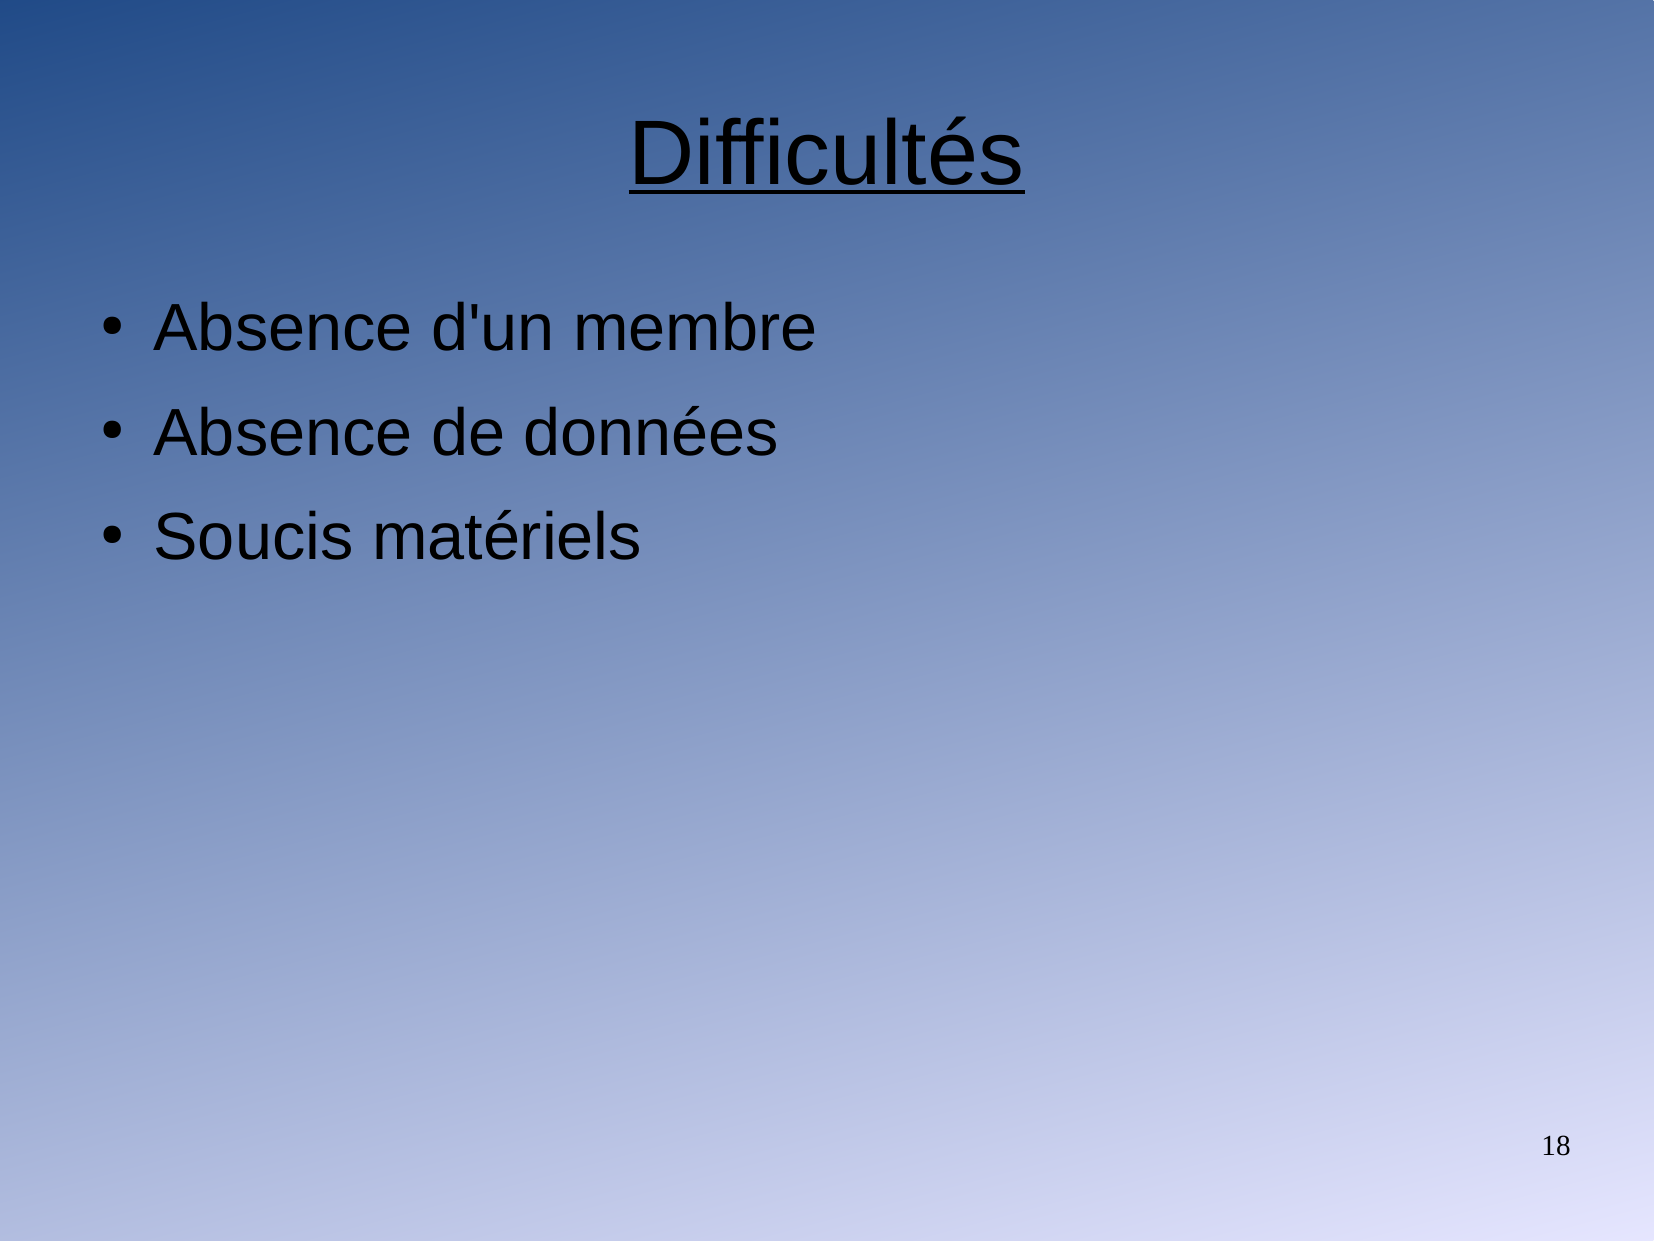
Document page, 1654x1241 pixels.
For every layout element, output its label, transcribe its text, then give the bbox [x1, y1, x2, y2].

title Difficultés [82, 49, 1571, 257]
list Absence d'un membre Absence de données Soucis matériels [82, 290, 1571, 1010]
